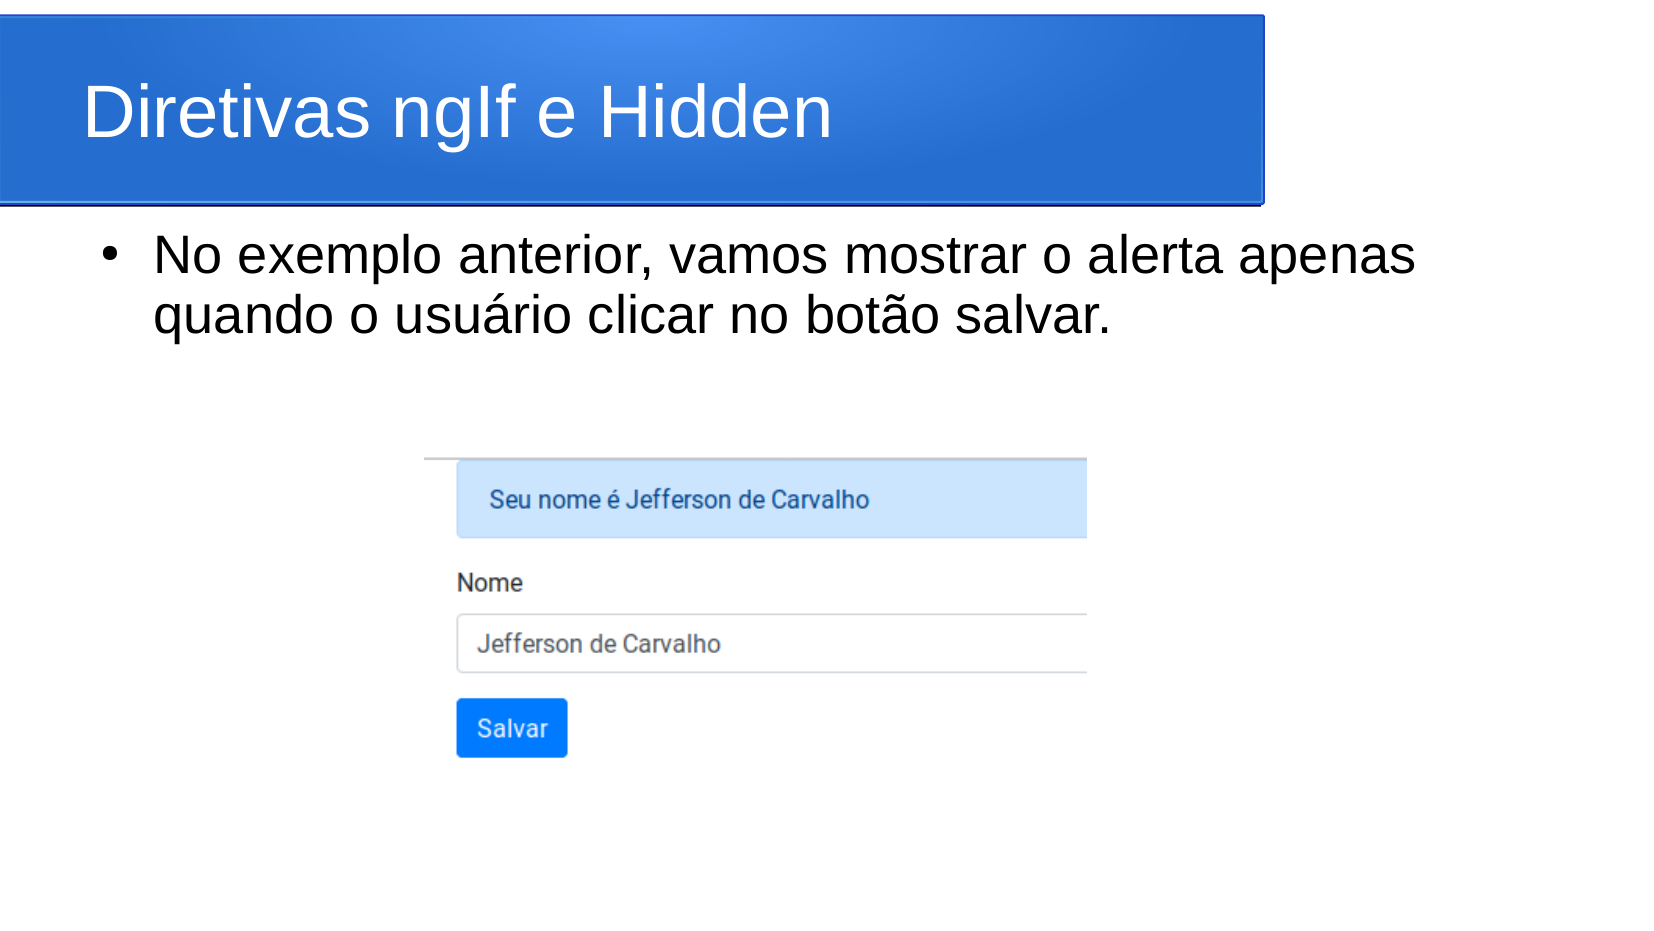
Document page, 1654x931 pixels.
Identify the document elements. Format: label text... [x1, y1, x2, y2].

list No exemplo anterior, vamos mostrar o alerta apenas quando o usuário clicar no botão salvar. [82, 224, 1571, 764]
title Diretivas ngIf e Hidden [82, 35, 1235, 189]
picture [424, 457, 1087, 780]
